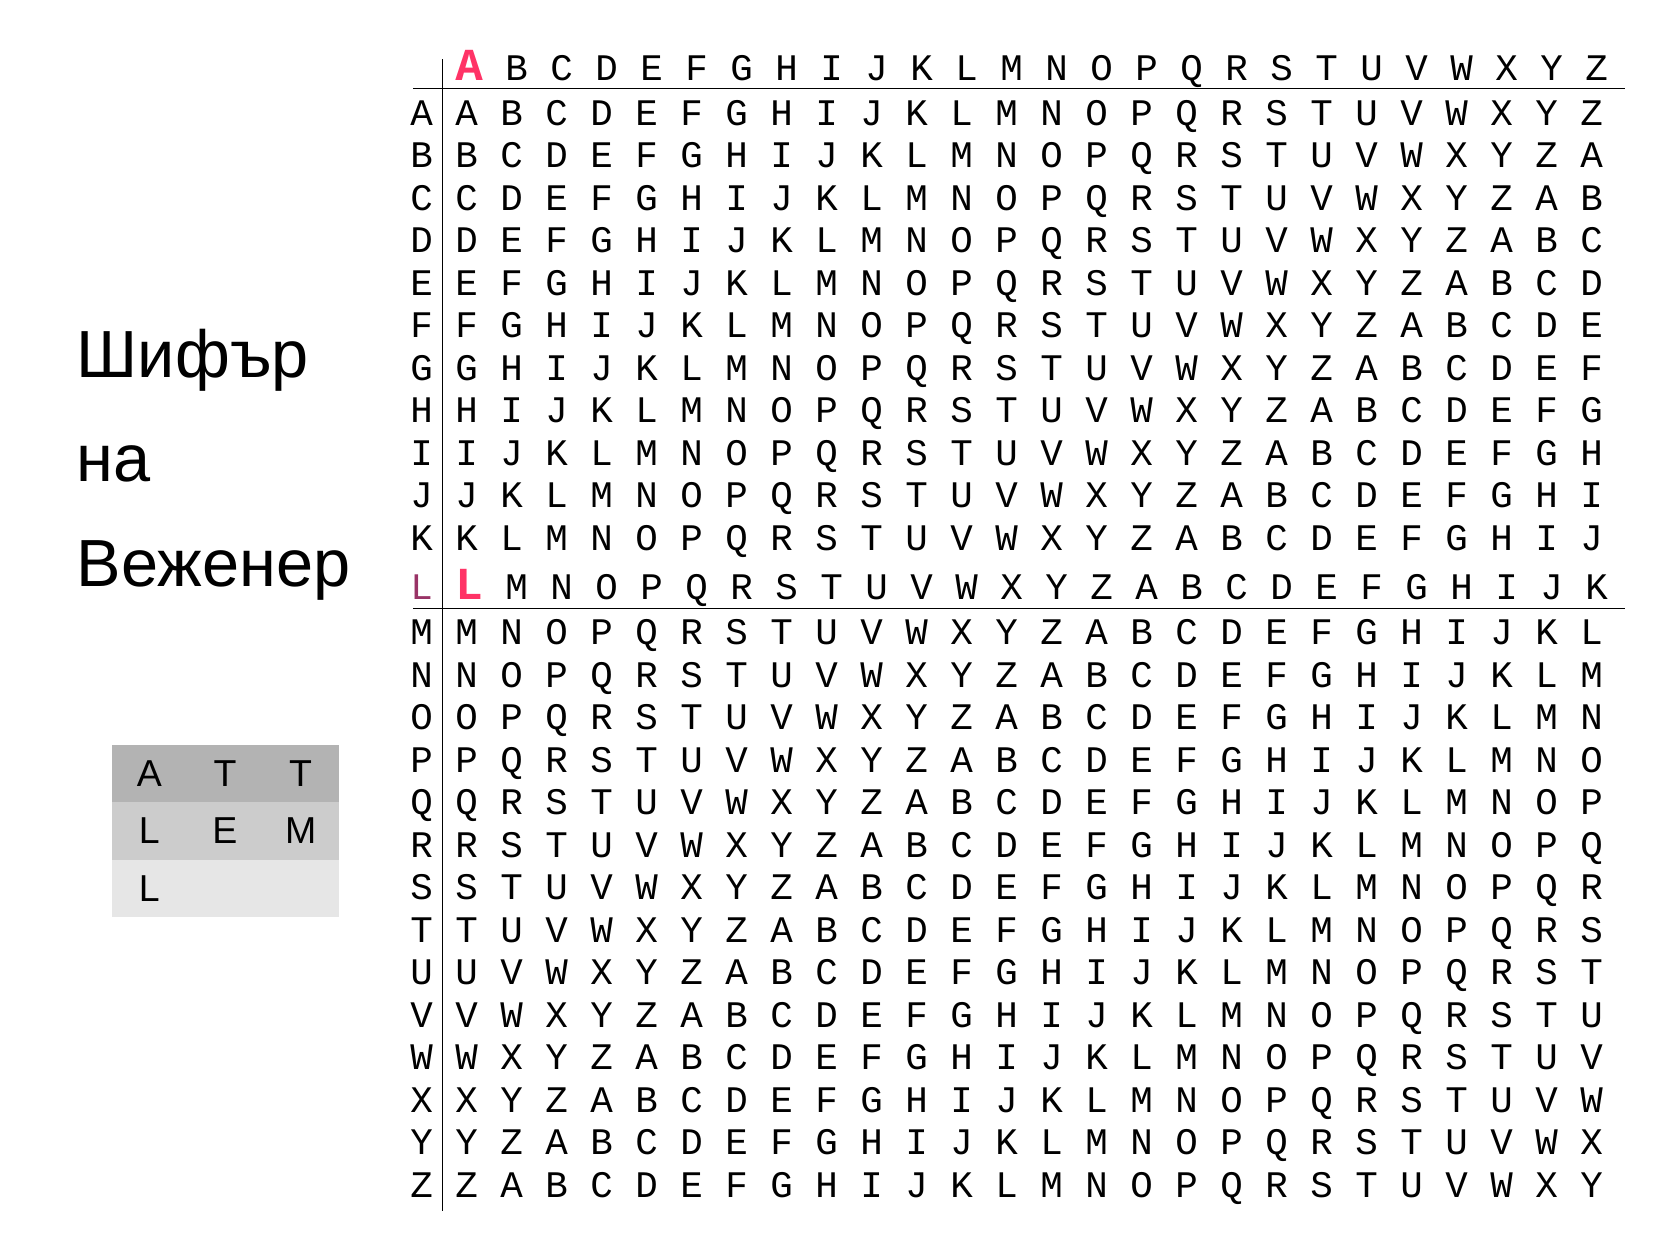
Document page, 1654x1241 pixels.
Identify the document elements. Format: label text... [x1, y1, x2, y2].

table_cell E [187, 802, 263, 860]
table_cell L [112, 802, 187, 860]
list Шифър на Веженер [76, 236, 442, 1211]
table_cell L [112, 860, 187, 917]
table_header Т [187, 745, 263, 802]
table_cell [263, 860, 339, 917]
list Шифър на Веженер [443, 609, 1565, 1211]
table_header Т [263, 745, 339, 802]
table_cell M [263, 802, 339, 860]
list Шифър на Веженер [443, 236, 1565, 608]
text_box A B C D E F G H I J K L M N O P Q R S T U V W X Y Z A A B C D E F G H I J K L M N O P Q R S T U V W X Y Z B B C D E F G H I J K L M N O P Q R S T U V W X Y Z A C C D E F G H I J K L M N O P Q R S T U V W X Y Z A B D D E F G H I J K L M N O P Q R S T U V W X Y Z A B C E E F G H I J K L M N O P Q R S T U V W X Y Z A B C D F F G H I J K L M N O P Q R S T U V W X Y Z A B C D E G G H I J K L M N O P Q R S T U V W X Y Z A B C D E F H H I J K L M N O P Q R S T U V W X Y Z A B C D E F G I I J K L M N O P Q R S T U V W X Y Z A B C D E F G H J J K L M N O P Q R S T U V W X Y Z A B C D E F G H I K K L M N O P Q R S T U V W X Y Z A B C D E F G H I J L L M N O P Q R S T U V W X Y Z A B C D E F G H I J K M M N O P Q R S T U V W X Y Z A B C D E F G H I J K L N N O P Q R S T U V W X Y Z A B C D E F G H I J K L M O O P Q R S T U V W X Y Z A B C D E F G H I J K L M N P P Q R S T U V W X Y Z A B C D E F G H I J K L M N O Q Q R S T U V W X Y Z A B C D E F G H I J K L M N O P R R S T U V W X Y Z A B C D E F G H I J K L M N O P Q S S T U V W X Y Z A B C D E F G H I J K L M N O P Q R T T U V W X Y Z A B C D E F G H I J K L M N O P Q R S U U V W X Y Z A B C D E F G H I J K L M N O P Q R S T V V W X Y Z A B C D E F G H I J K L M N O P Q R S T U W W X Y Z A B C D E F G H I J K L M N O P Q R S T U V X X Y Z A B C D E F G H I J K L M N O P Q R S T U V W Y Y Z A B C D E F G H I J K L M N O P Q R S T U V W X Z Z A B C D E F G H I J K L M N O P Q R S T U V W X Y [395, 34, 1646, 1241]
table_header А [112, 745, 187, 802]
table_cell [187, 860, 263, 917]
